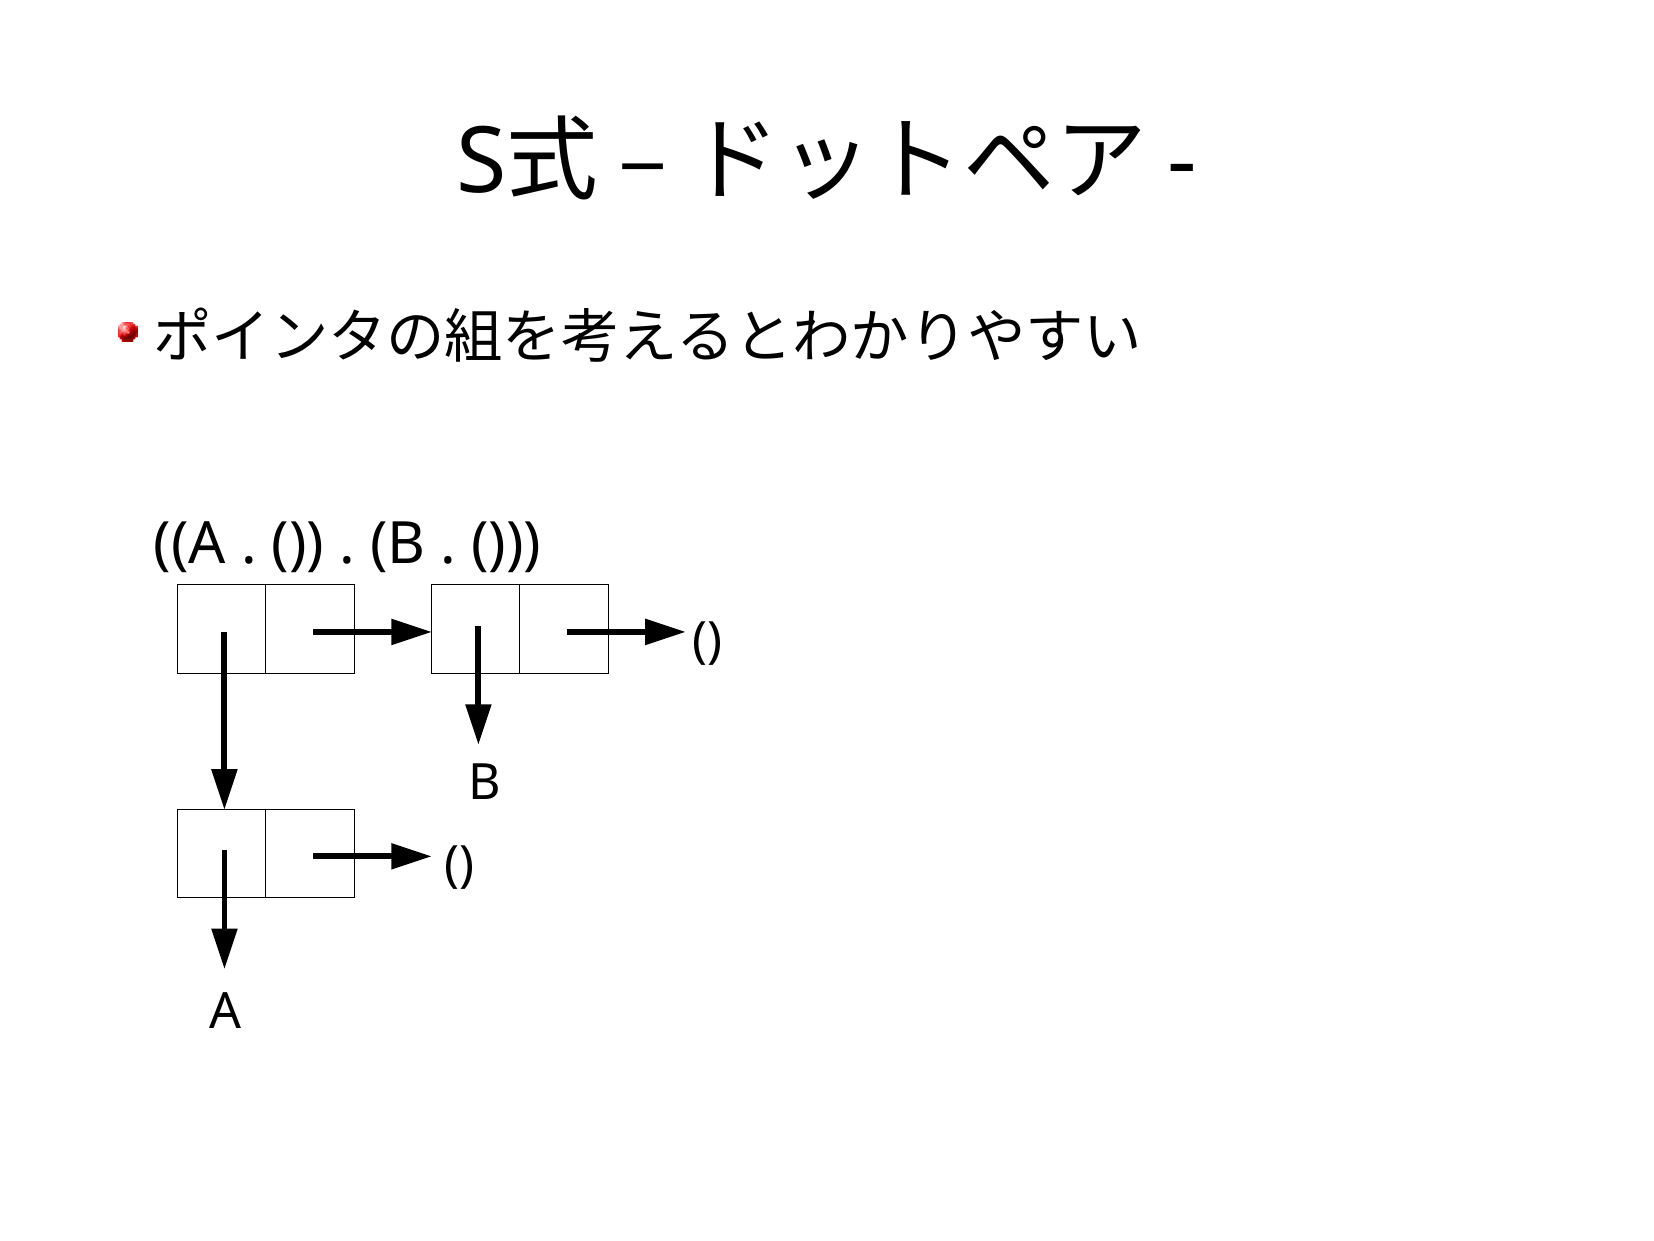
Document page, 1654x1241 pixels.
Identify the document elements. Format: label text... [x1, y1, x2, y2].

text_box [177, 584, 355, 674]
text_box () [430, 820, 510, 893]
title S式 – ドットペア - [82, 56, 1571, 250]
text_box [177, 809, 355, 898]
text_box [431, 584, 609, 674]
text_box A [194, 967, 250, 1040]
list ポインタの組を考えるとわかりやすい ((A . ()) . (B . ())) [82, 290, 1571, 1109]
text_box B [453, 738, 509, 810]
text_box () [678, 596, 758, 668]
